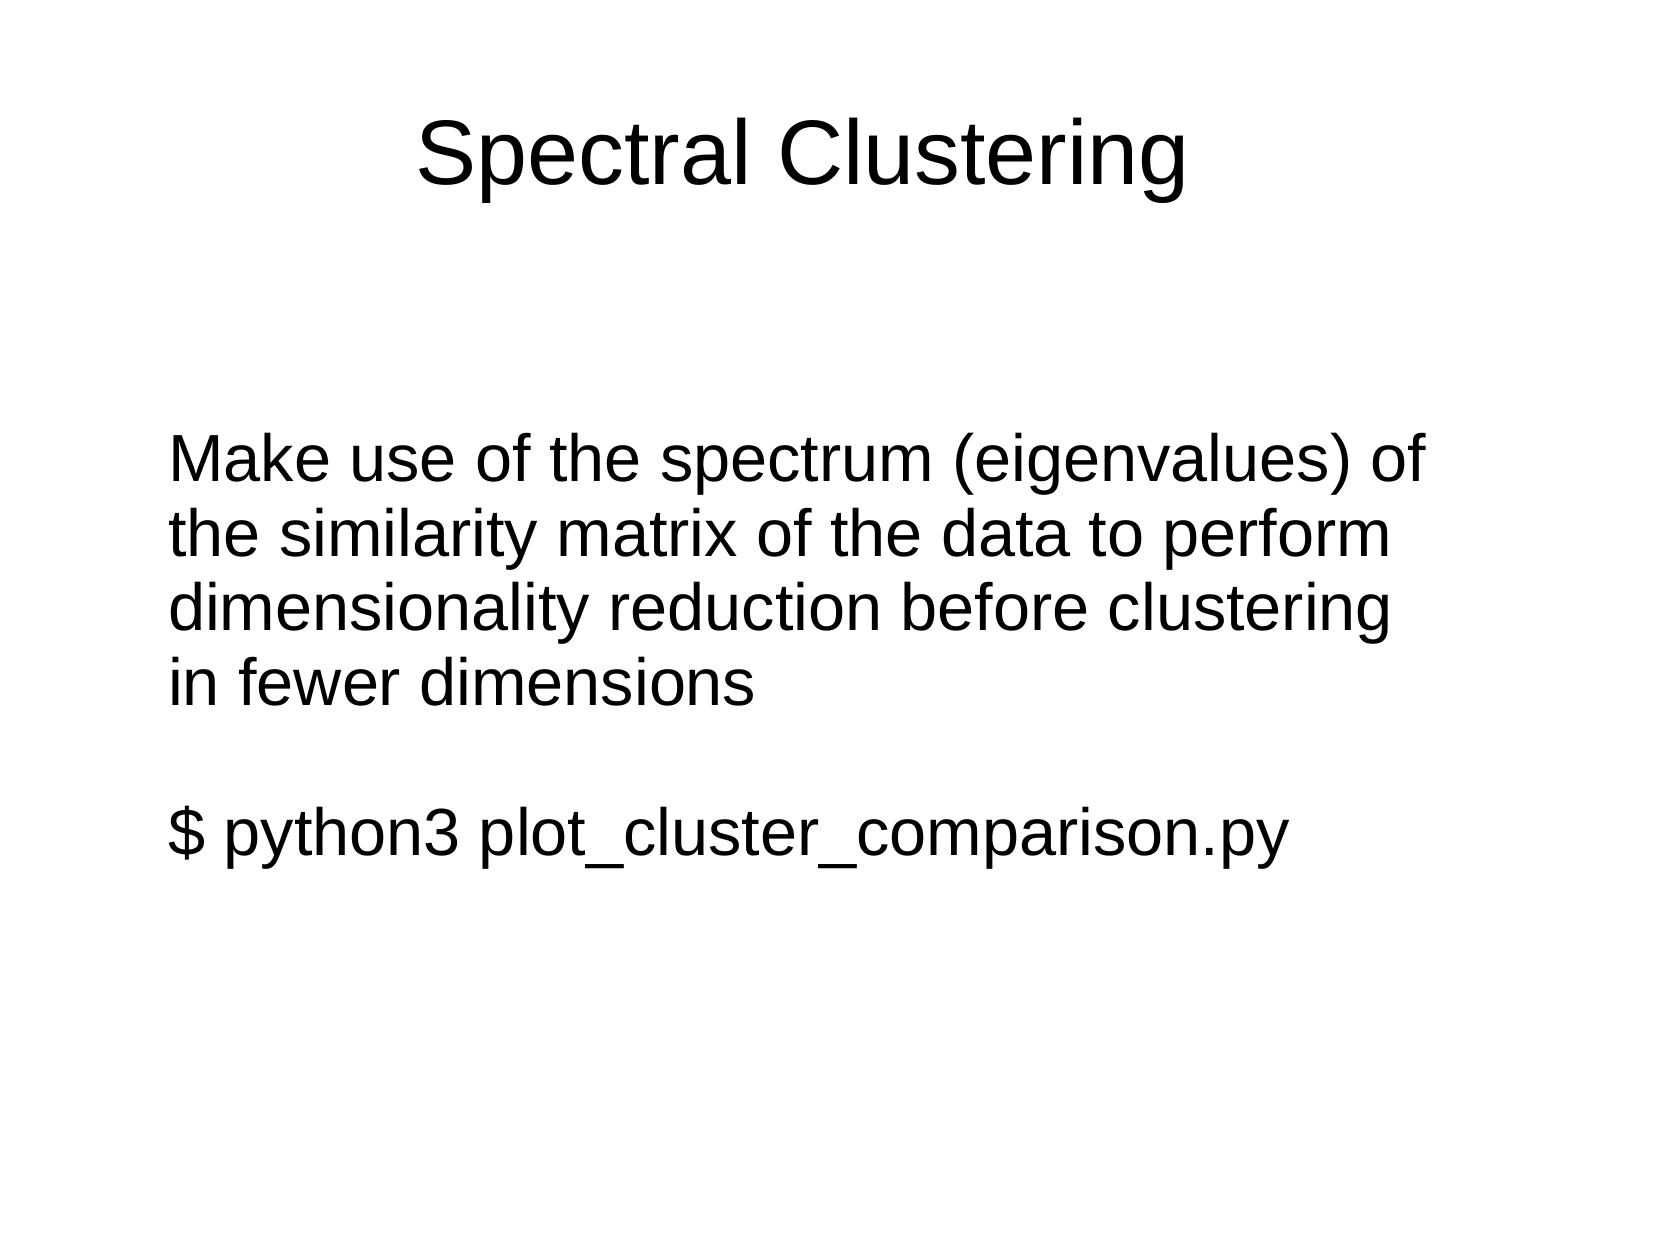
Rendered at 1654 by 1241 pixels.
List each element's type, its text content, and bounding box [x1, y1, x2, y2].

text_box Make use of the spectrum (eigenvalues) of the similarity matrix of the data to perform dimensionality reduction before clustering in fewer dimensions $ python3 plot_cluster_comparison.py [153, 413, 1453, 952]
title Spectral Clustering [59, 49, 1548, 257]
